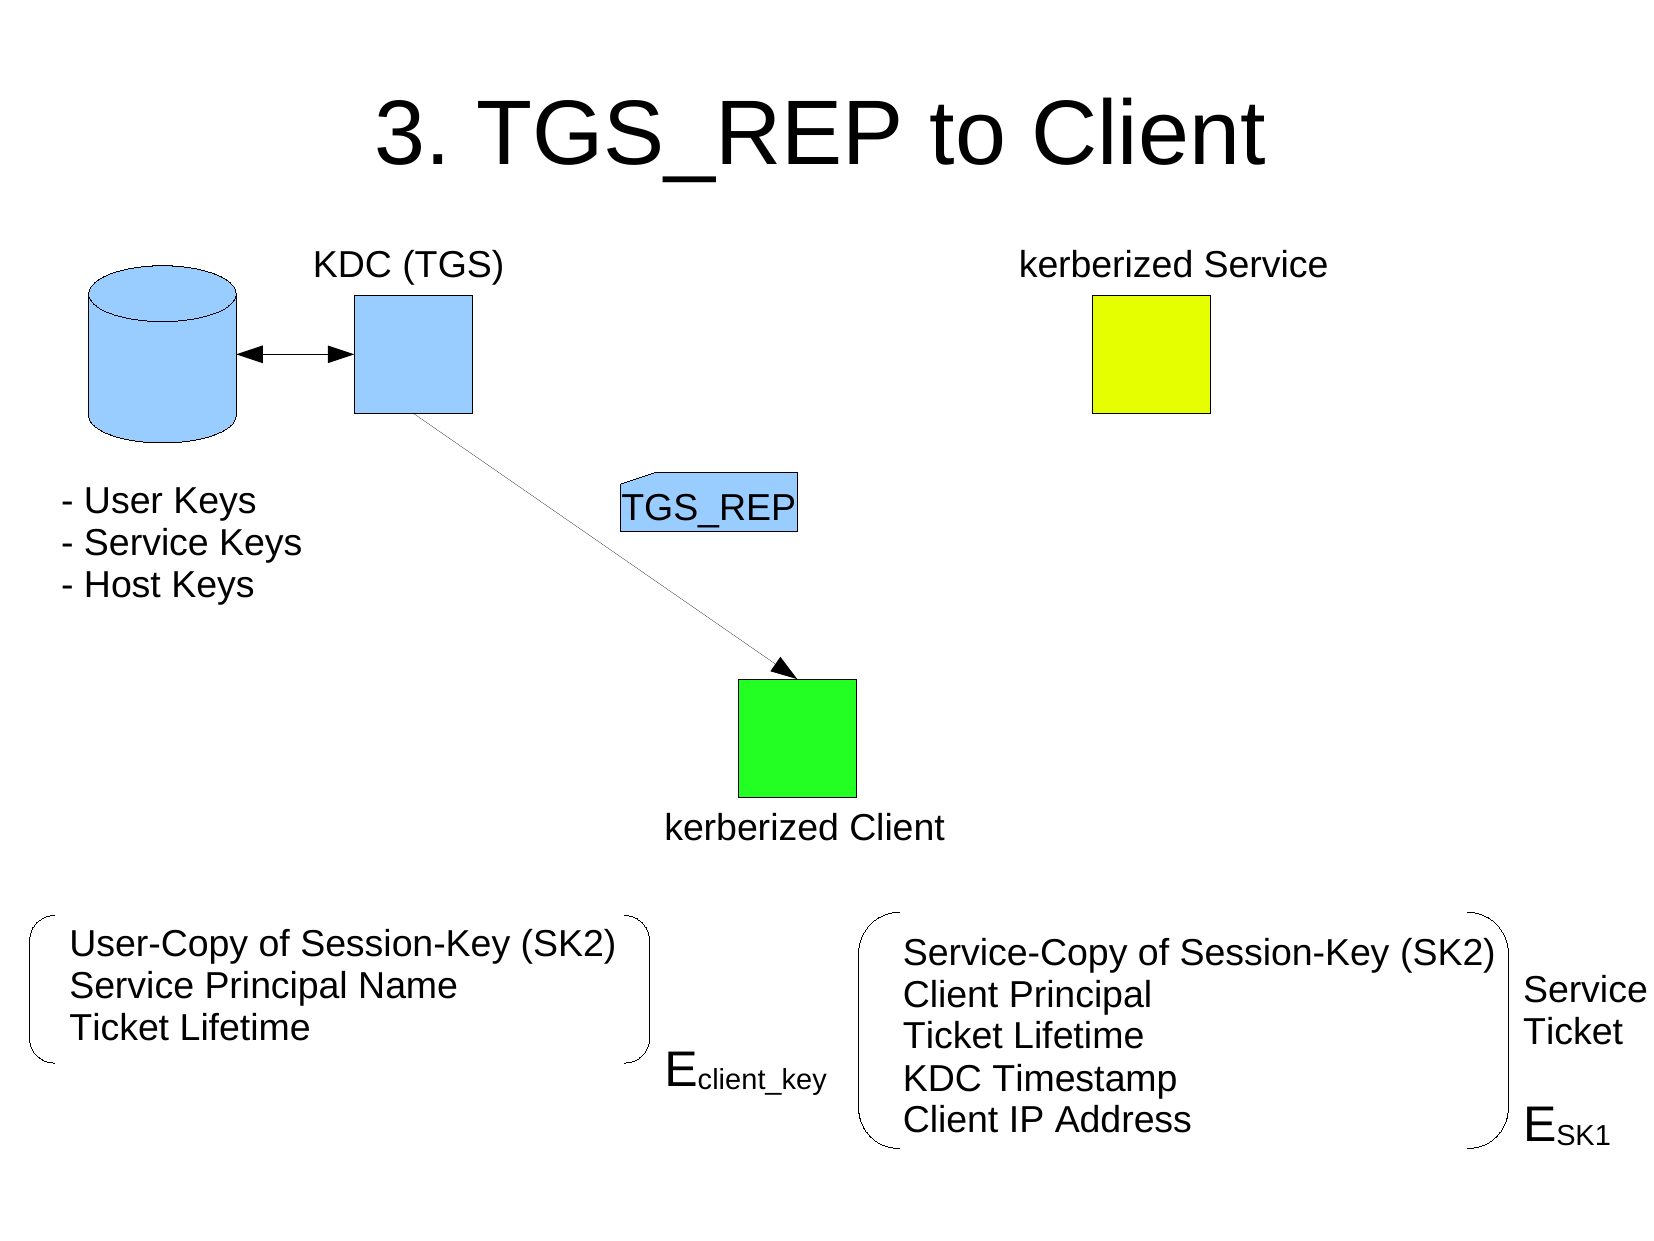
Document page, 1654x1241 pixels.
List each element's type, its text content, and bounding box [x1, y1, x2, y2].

text_box ESK1 [1508, 1089, 1654, 1178]
text_box Service Ticket [1509, 961, 1654, 1060]
text_box [354, 295, 473, 414]
text_box - User Keys - Service Keys - Host Keys [46, 472, 314, 614]
text_box User-Copy of Session-Key (SK2) Service Principal Name Ticket Lifetime [54, 915, 680, 1057]
text_box TGS_REP [620, 472, 798, 532]
text_box kerberized Service [1003, 236, 1359, 294]
text_box [1092, 295, 1211, 414]
text_box Eclient_key [649, 1033, 857, 1123]
text_box Service-Copy of Session-Key (SK2) Client Principal Ticket Lifetime KDC Timestamp Client IP Address [888, 923, 1538, 1149]
text_box [88, 265, 237, 443]
text_box KDC (TGS) [298, 236, 516, 294]
title 3. TGS_REP to Client [76, 29, 1565, 237]
text_box kerberized Client [649, 799, 1004, 857]
text_box [738, 679, 857, 798]
